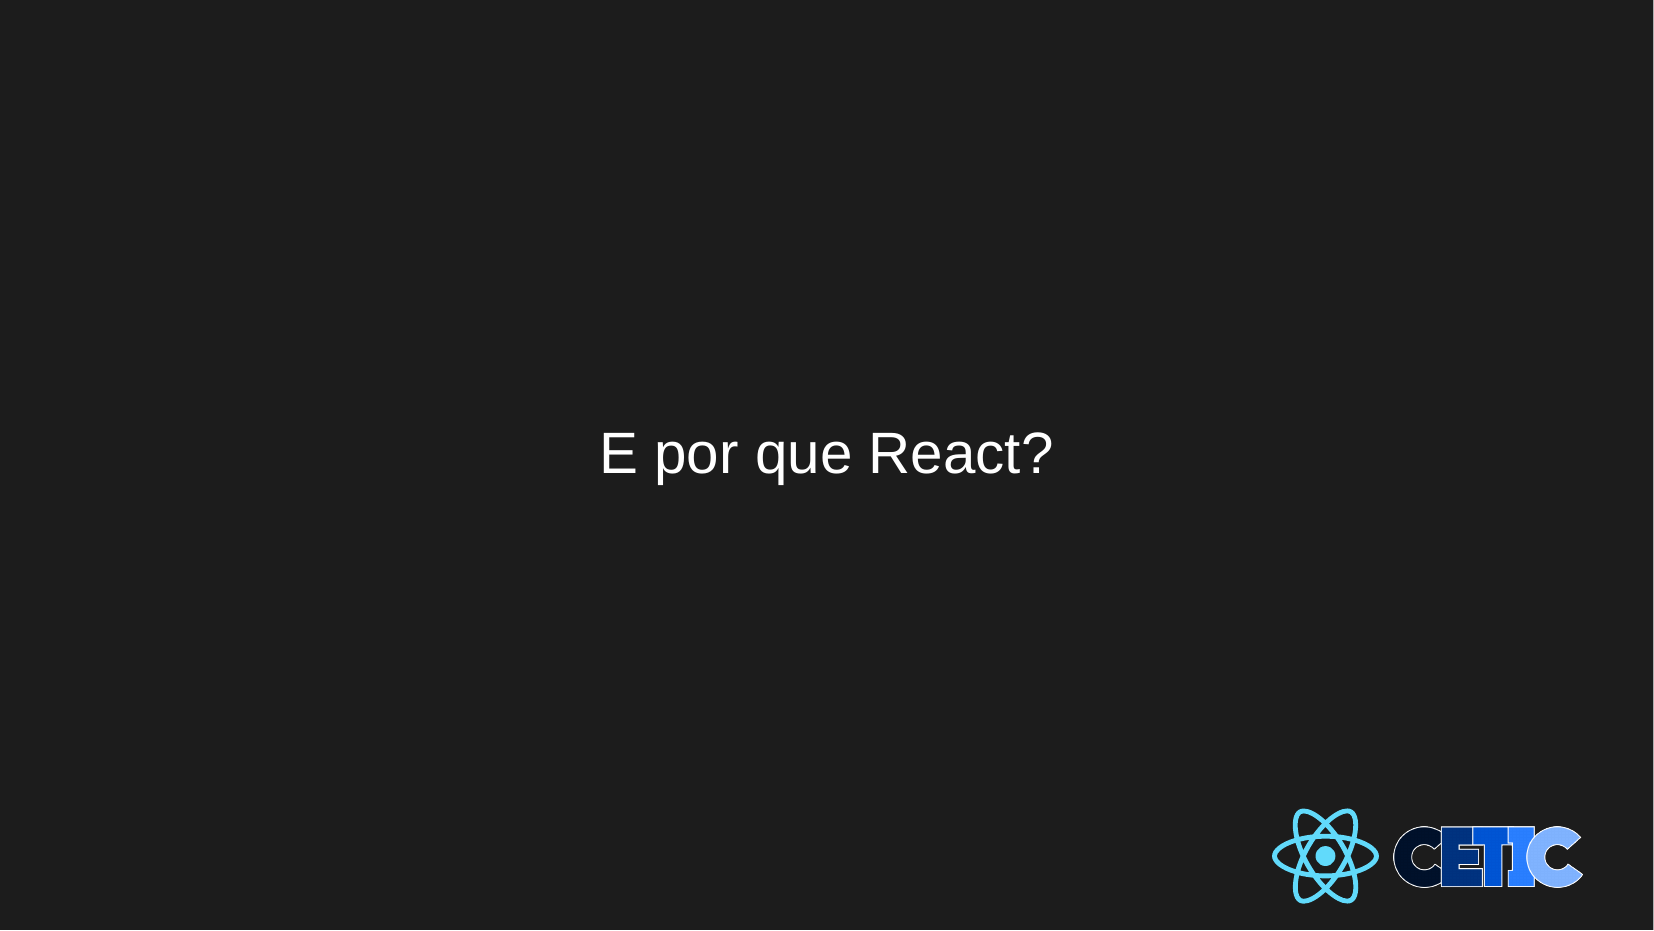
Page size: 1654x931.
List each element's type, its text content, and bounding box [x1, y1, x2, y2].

text_box E por que React? [407, 413, 1247, 517]
picture [1233, 791, 1583, 922]
